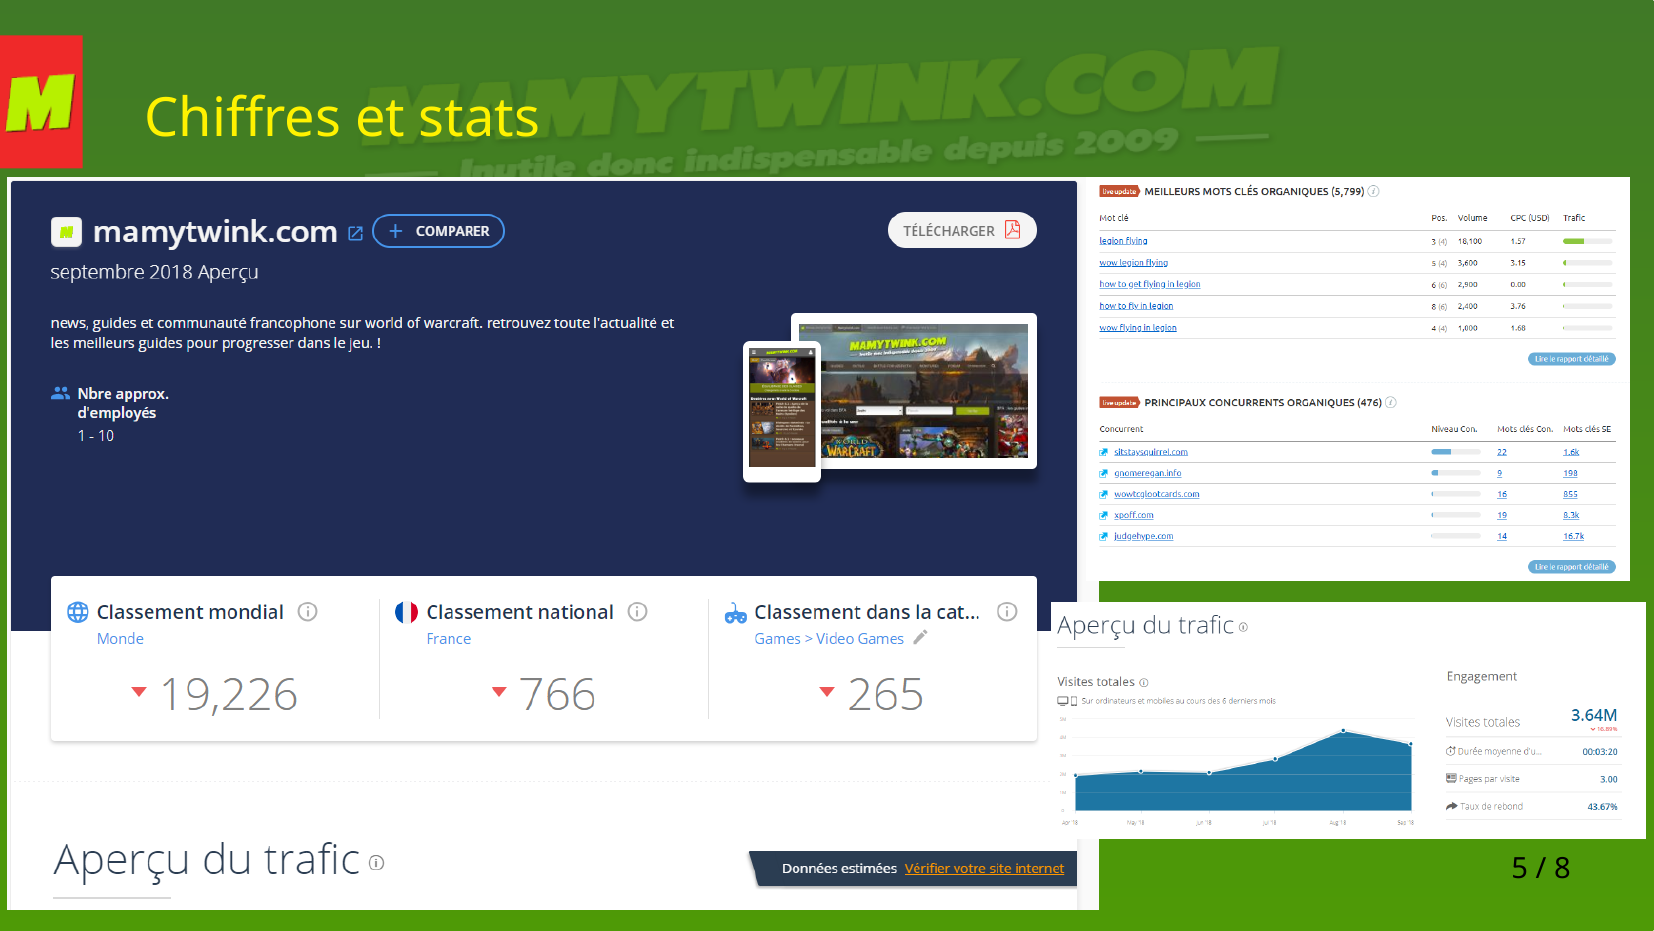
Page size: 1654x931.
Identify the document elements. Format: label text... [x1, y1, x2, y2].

text_box Chiffres et stats [129, 70, 1134, 177]
list [1099, 582, 1536, 602]
picture [1, 63, 80, 142]
picture [7, 44, 1646, 910]
